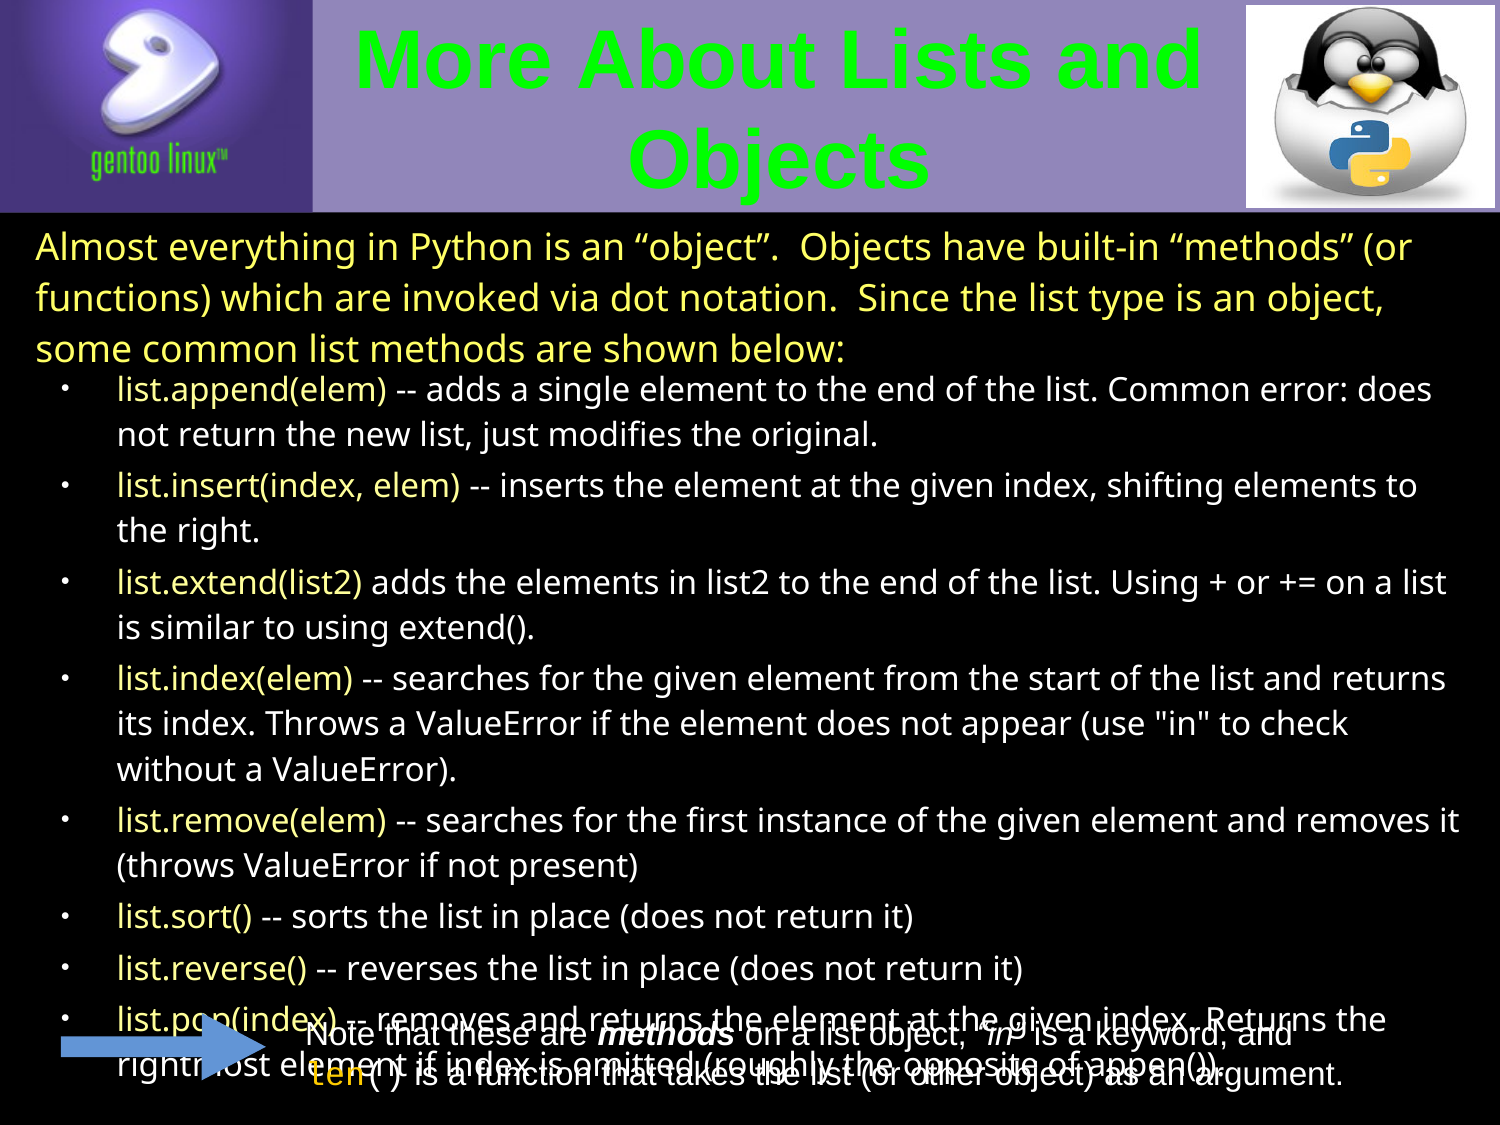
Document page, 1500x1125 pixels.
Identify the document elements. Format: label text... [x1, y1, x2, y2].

title More About Lists and Objects [324, 9, 1235, 203]
list list.append(elem) -- adds a single element to the end of the list. Common error: does not return the new list, just modifies the original. list.insert(index, elem) -- inserts the element at the given index, shifting elements to the right. list.extend(list2) adds the elements in list2 to the end of the list. Using + or += on a list is similar to using extend(). list.index(elem) -- searches for the given element from the start of the list and returns its index. Throws a ValueError if the element does not appear (use "in" to check without a ValueError). list.remove(elem) -- searches for the first instance of the given element and removes it (throws ValueError if not present) list.sort() -- sorts the list in place (does not return it) list.reverse() -- reverses the list in place (does not return it) list.pop(index) -- removes and returns the element at the given index. Returns the rightmost element if index is omitted (roughly the opposite of appen()). [22, 365, 1469, 994]
text_box Note that these are methods on a list object, “in” is a keyword, and len() is a function that takes the list (or other object) as an argument. [305, 1012, 1395, 1096]
picture [0, 0, 302, 184]
picture [1246, 5, 1495, 208]
list Almost everything in Python is an “object”. Objects have built-in “methods” (or functions) which are invoked via dot notation. Since the list type is an object, some common list methods are shown below: [16, 220, 1488, 352]
picture [55, 1009, 272, 1085]
